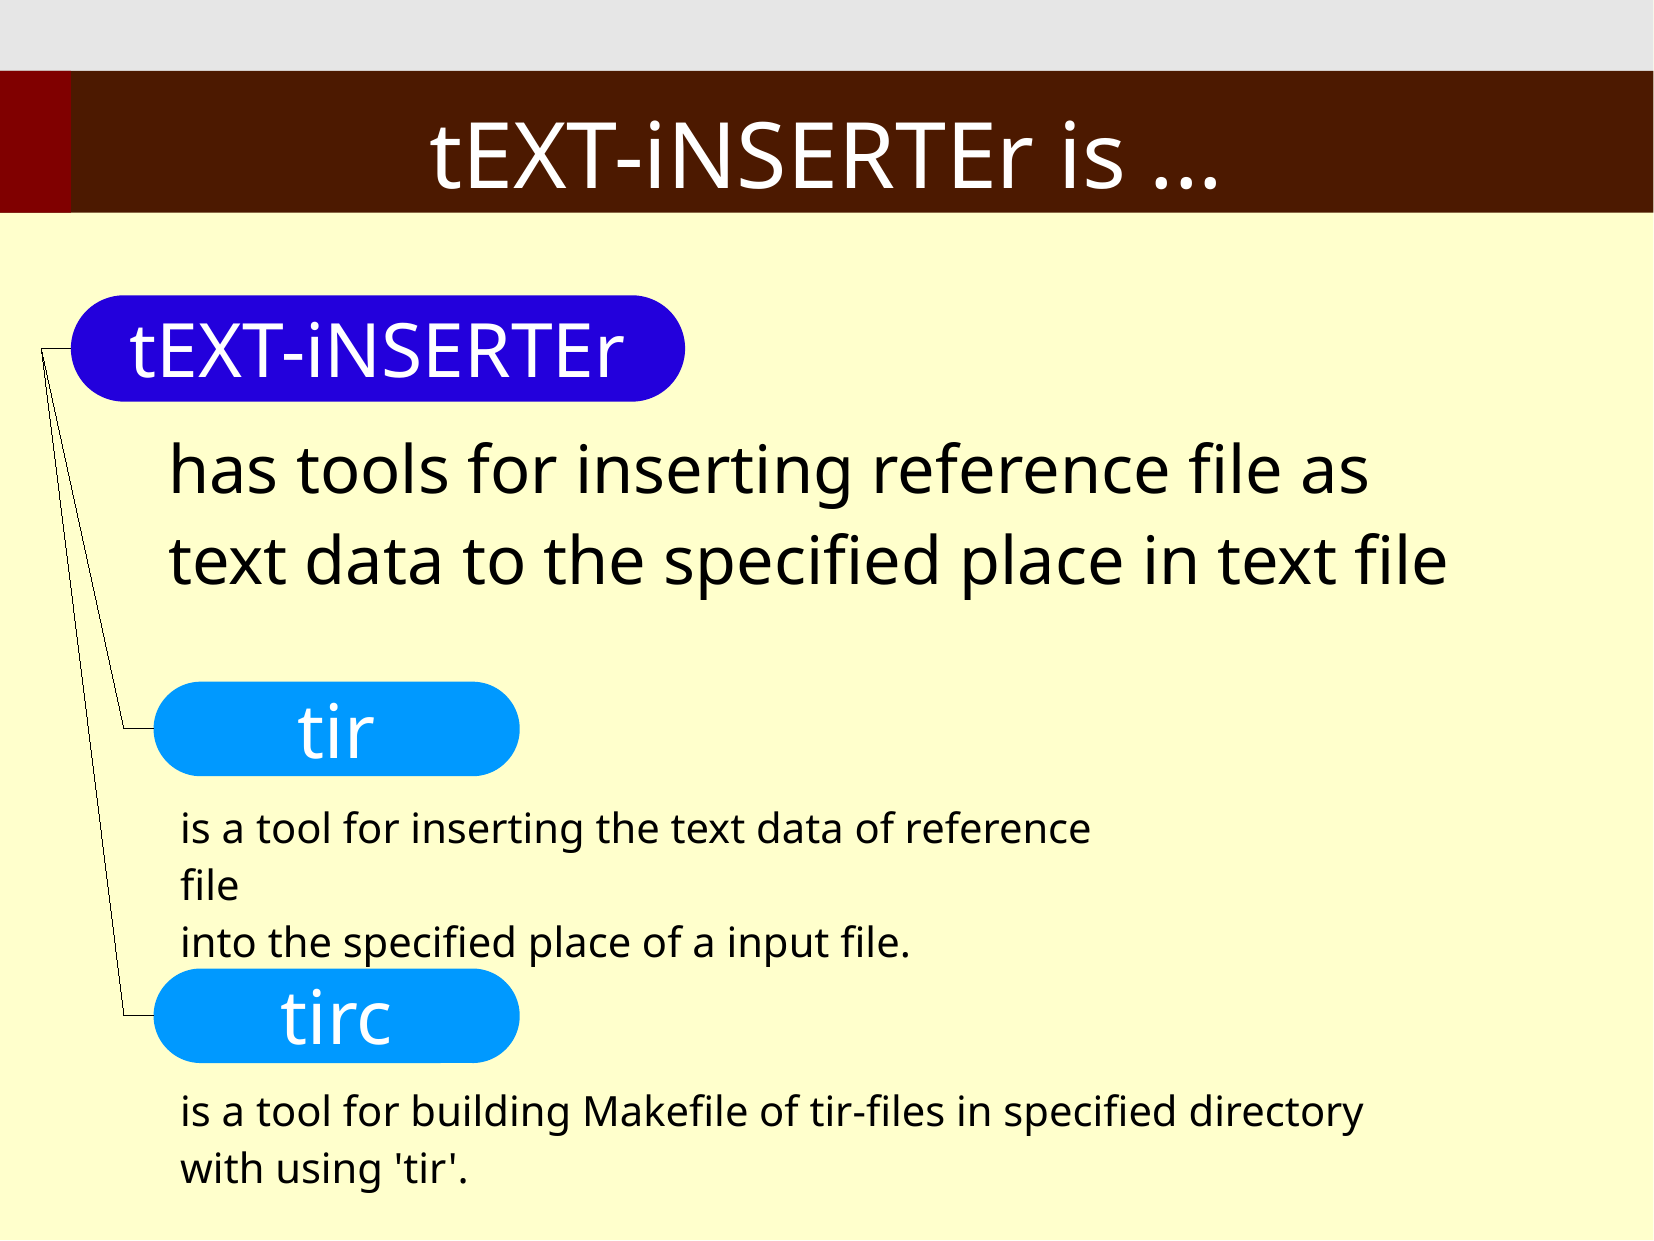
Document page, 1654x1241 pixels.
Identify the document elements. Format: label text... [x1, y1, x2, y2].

text_box tir [153, 681, 520, 777]
text_box tirc [153, 968, 520, 1064]
text_box is a tool for building Makefile of tir-files in specified directory with using 'tir'. [165, 1074, 1453, 1193]
text_box has tools for inserting reference file as text data to the specified place in text file [153, 414, 1501, 591]
text_box is a tool for inserting the text data of reference file into the specified place of a input file. [165, 791, 1170, 922]
text_box tEXT-iNSERTEr [70, 295, 686, 402]
title tEXT-iNSERTEr is ... [82, 49, 1571, 257]
